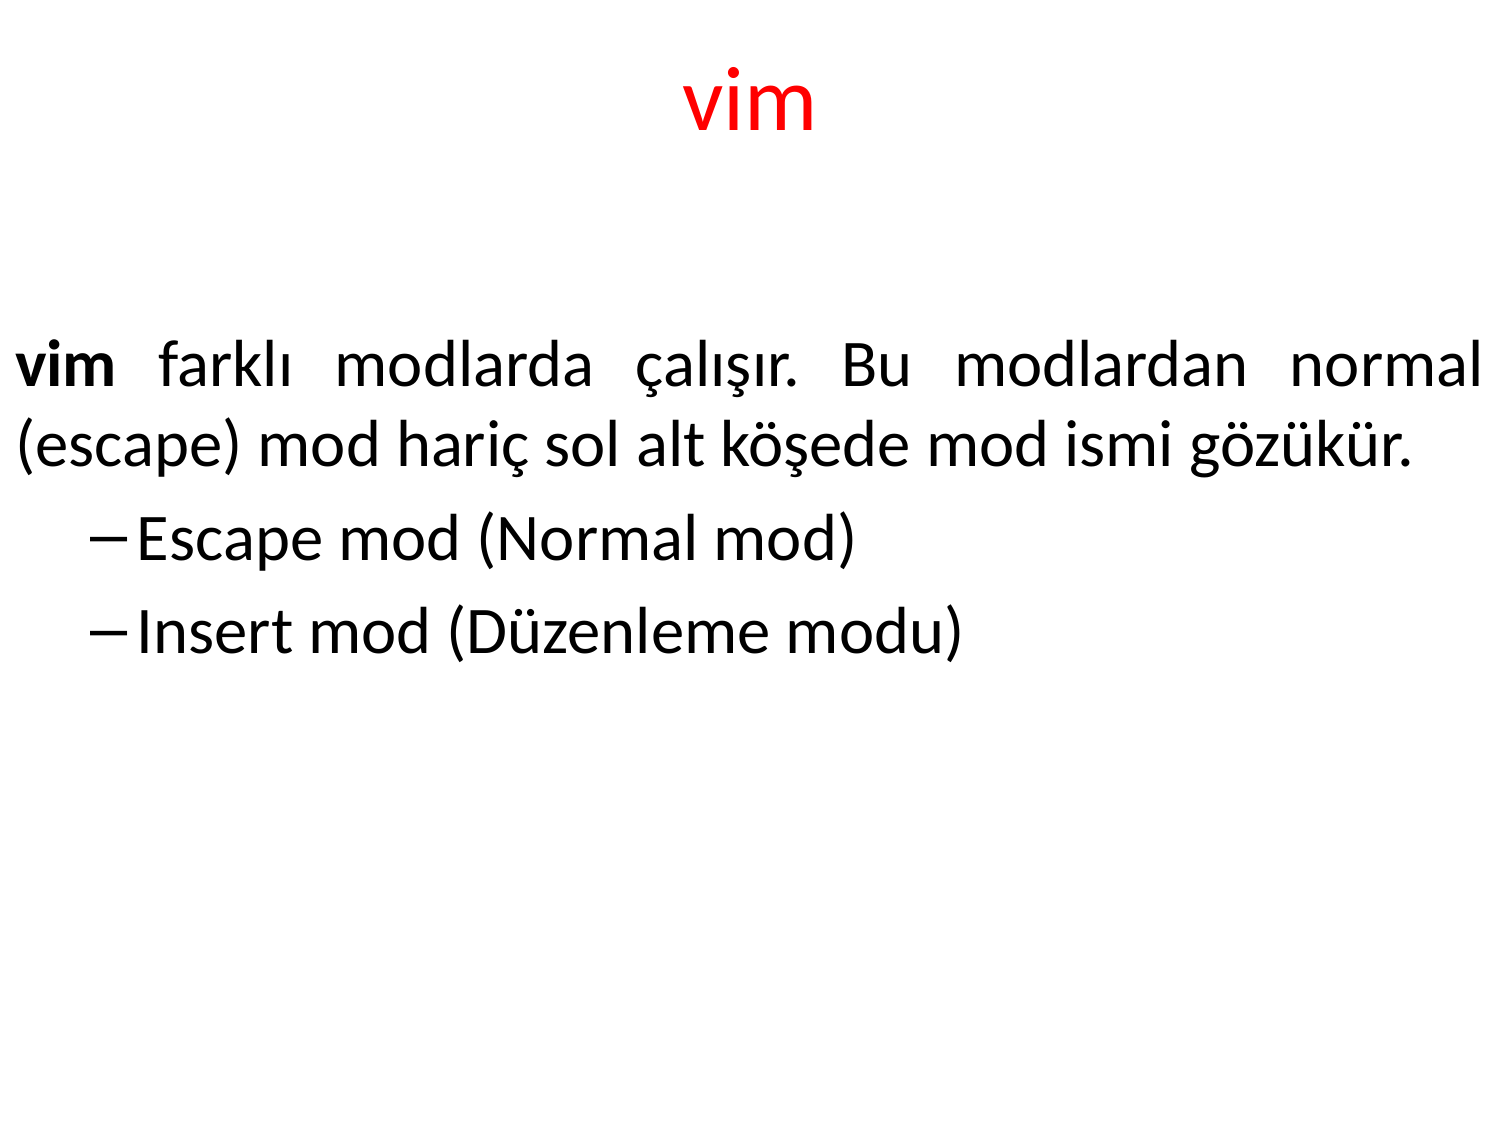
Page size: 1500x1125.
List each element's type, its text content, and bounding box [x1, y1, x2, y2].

title vim [0, 0, 1500, 188]
list vim farklı modlarda çalışır. Bu modlardan normal (escape) mod hariç sol alt köşede mod ismi gözükür. Escape mod (Normal mod) Insert mod (Düzenleme modu) [0, 312, 1500, 1074]
